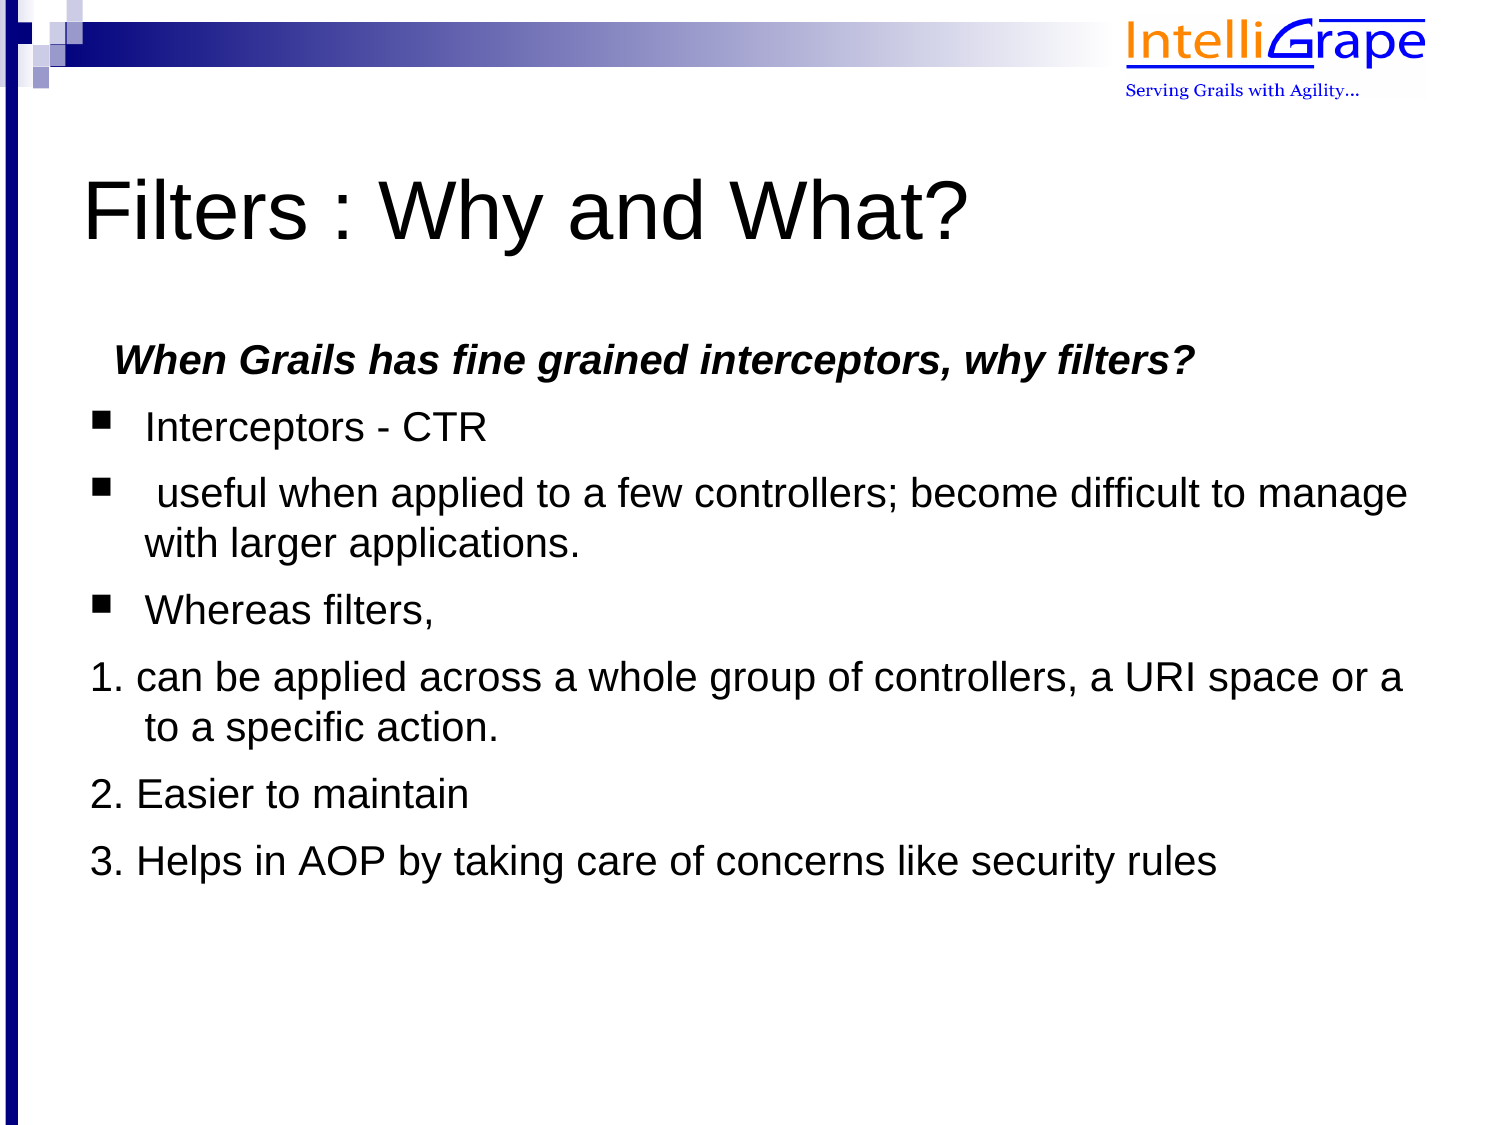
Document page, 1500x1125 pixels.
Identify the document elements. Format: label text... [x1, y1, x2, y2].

list When Grails has fine grained interceptors, why filters? Interceptors - CTR useful when applied to a few controllers; become difficult to manage with larger applications. Whereas filters, 1. can be applied across a whole group of controllers, a URI space or a to a specific action. 2. Easier to maintain 3. Helps in AOP by taking care of concerns like security rules [75, 324, 1426, 1123]
title Filters : Why and What? [67, 88, 1418, 324]
picture [1125, 12, 1425, 100]
